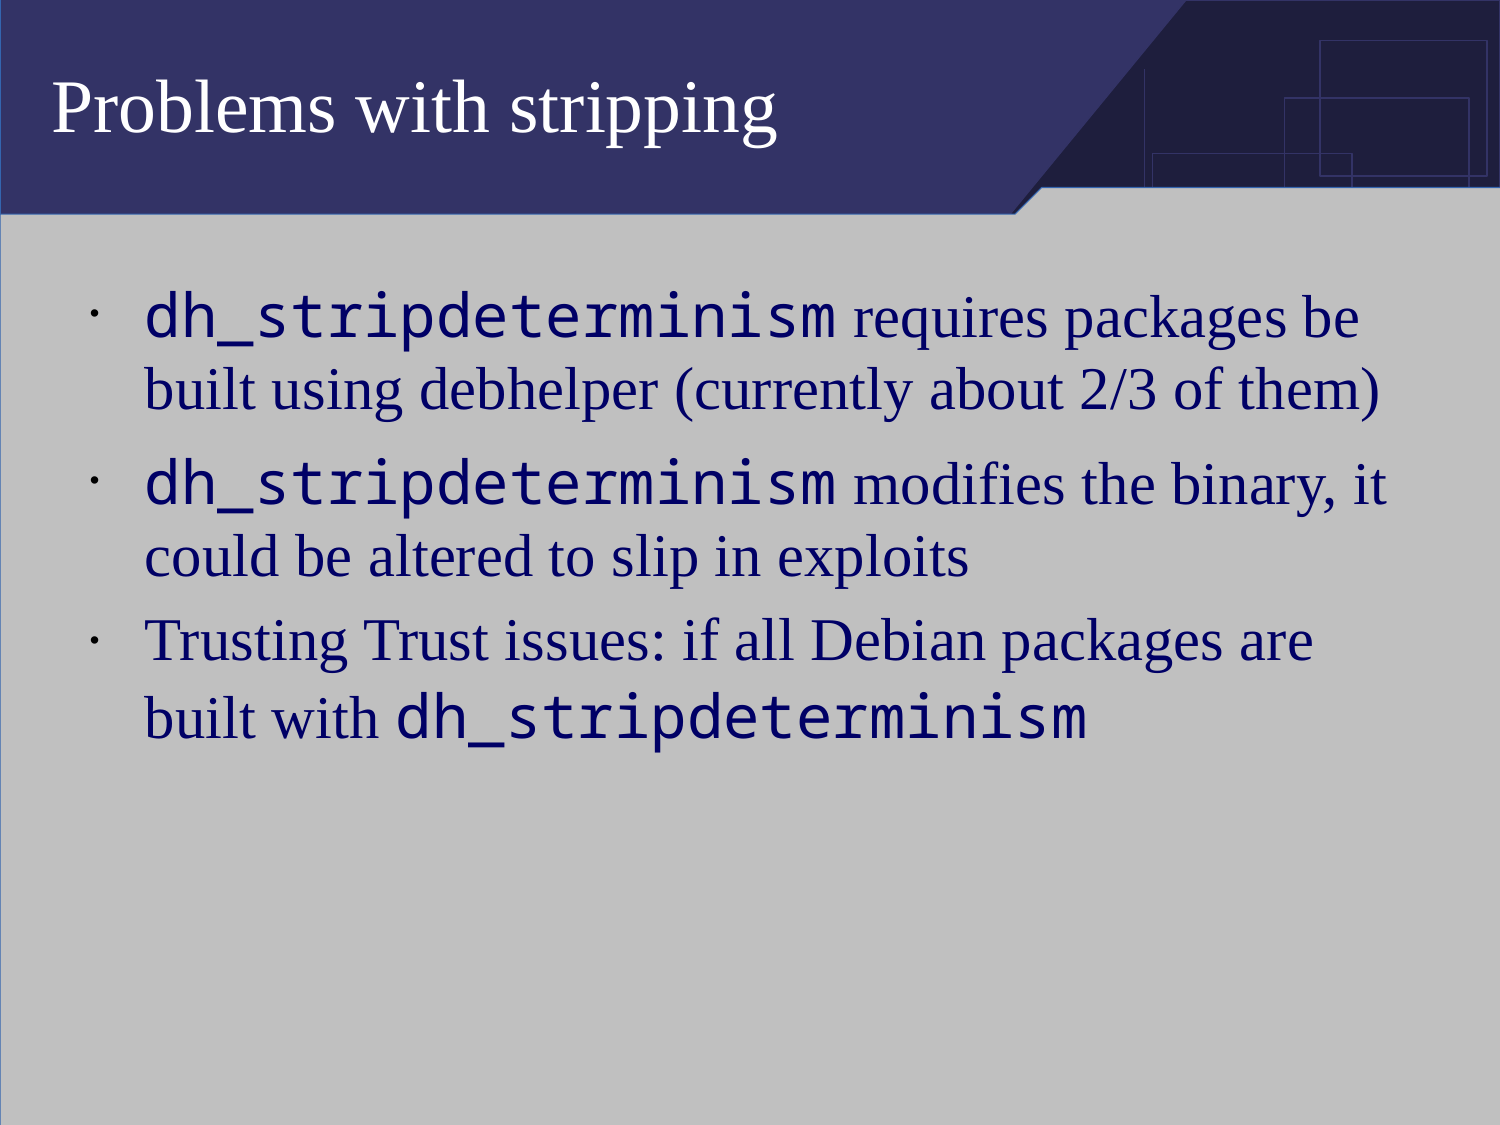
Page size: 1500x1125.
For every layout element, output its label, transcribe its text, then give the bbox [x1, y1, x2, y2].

text_box dh_stripdeterminism requires packages be built using debhelper (currently about 2/3 of them) dh_stripdeterminism modifies the binary, it could be altered to slip in exploits Trusting Trust issues: if all Debian packages are built with dh_stripdeterminism [75, 264, 1456, 1123]
text_box Problems with stripping [0, 57, 1276, 157]
